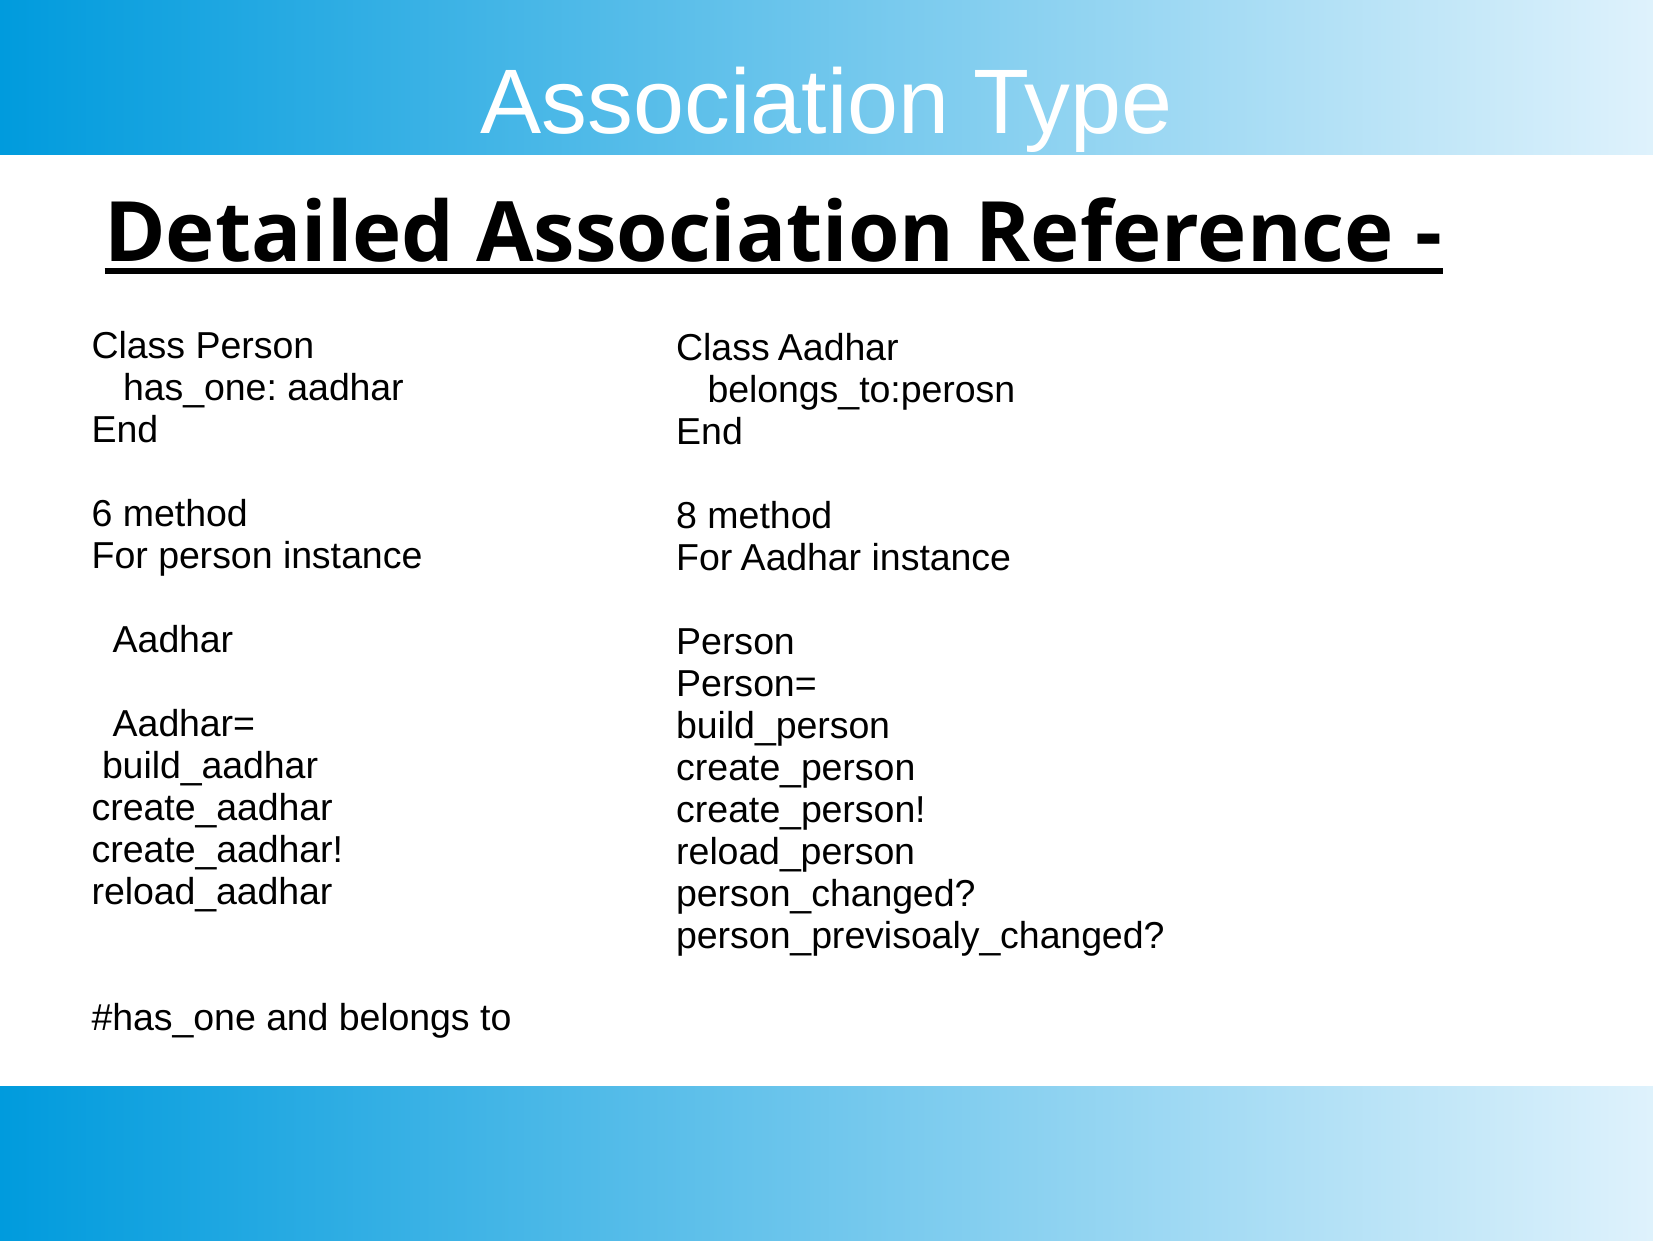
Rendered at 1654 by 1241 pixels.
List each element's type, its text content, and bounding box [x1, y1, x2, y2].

text_box Detailed Association Reference - [89, 165, 1453, 317]
text_box Class Aadhar belongs_to:perosn End 8 method For Aadhar instance Person Person= build_person create_person create_person! reload_person person_changed? person_previsoaly_changed? [661, 318, 1205, 964]
text_box Class Person has_one: aadhar End 6 method For person instance Aadhar Aadhar= build_aadhar create_aadhar create_aadhar! reload_aadhar #has_one and belongs to [76, 317, 1495, 1214]
title Association Type [82, 49, 1571, 155]
